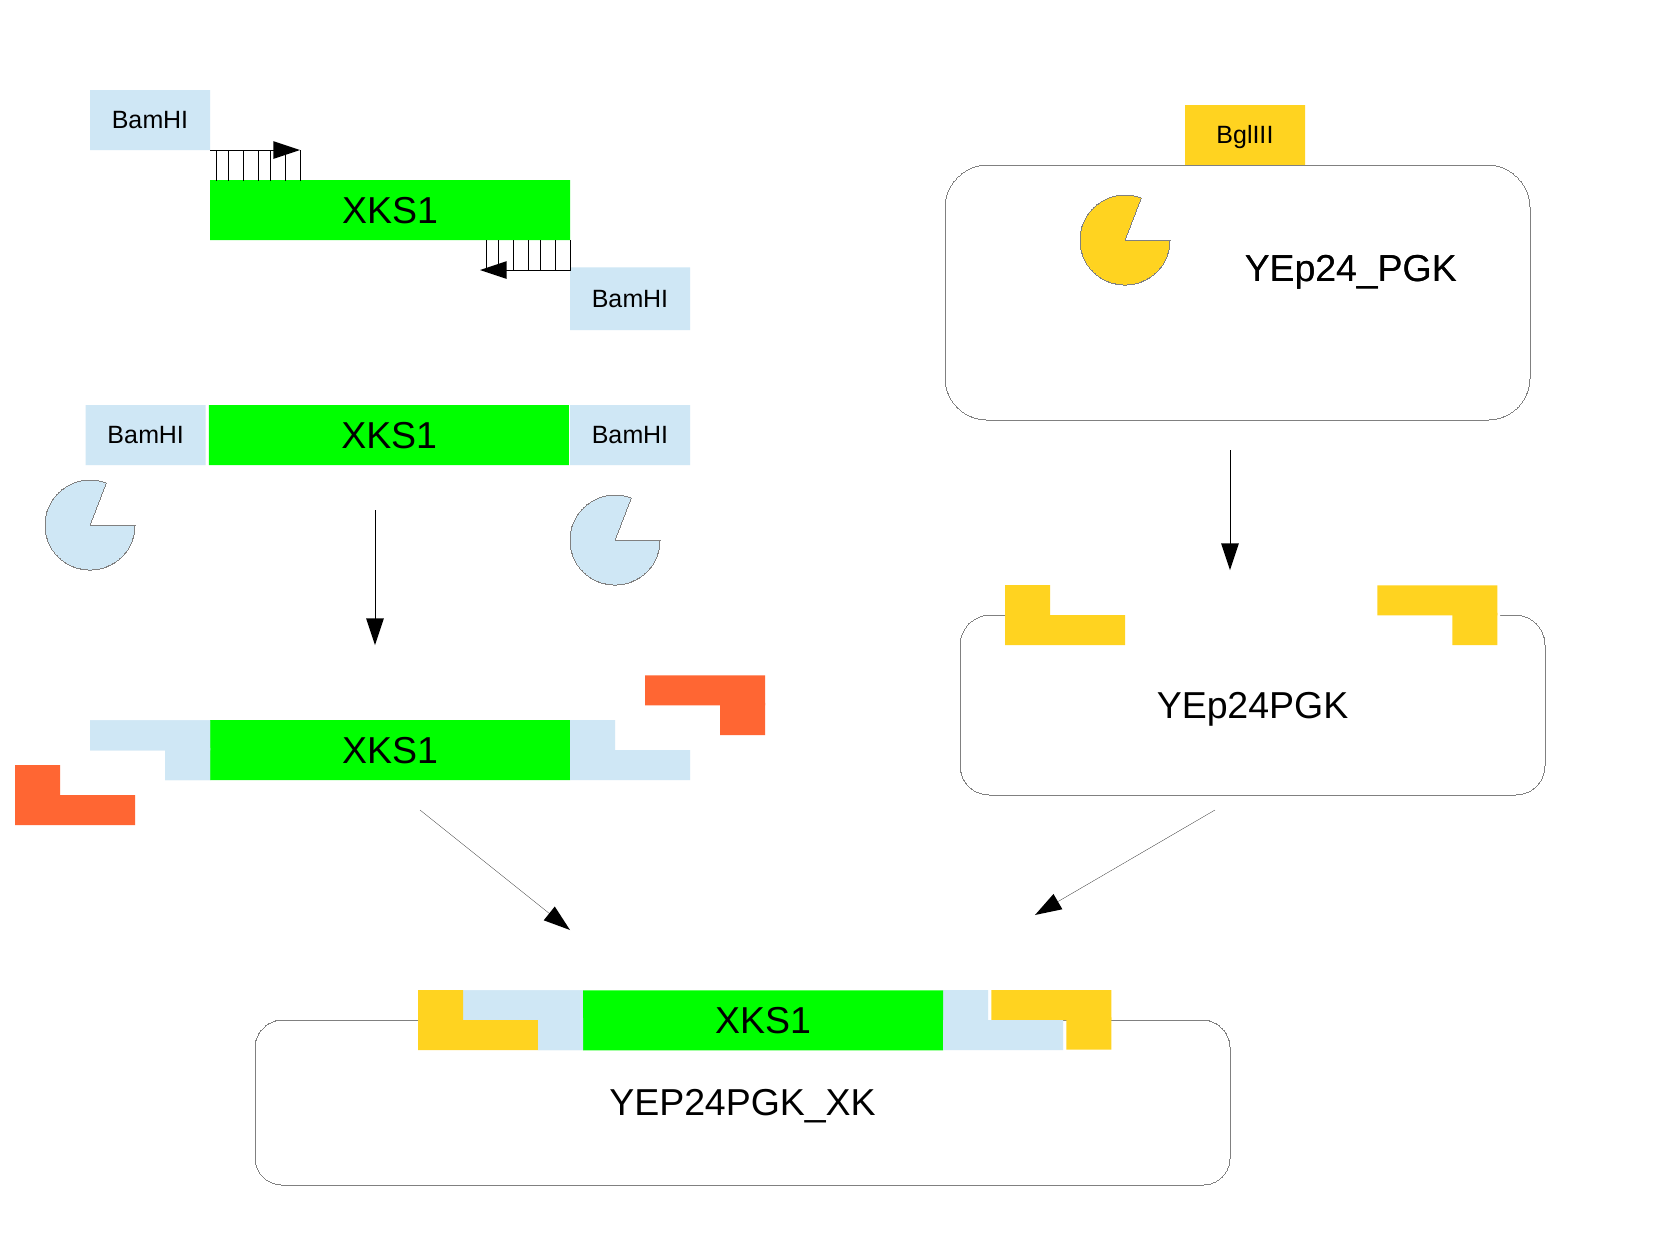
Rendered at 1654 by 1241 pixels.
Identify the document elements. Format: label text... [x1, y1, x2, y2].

text_box [1080, 195, 1171, 286]
text_box XKS1 [208, 405, 569, 466]
text_box [1005, 585, 1501, 646]
text_box [570, 495, 661, 586]
text_box BamHI [570, 405, 691, 466]
text_box XKS1 [210, 180, 571, 241]
text_box BamHI [90, 90, 211, 151]
text_box [943, 990, 1112, 1051]
text_box [418, 990, 584, 1051]
text_box YEp24_PGK [1230, 240, 1486, 297]
text_box [90, 720, 211, 781]
text_box [45, 480, 136, 571]
text_box BamHI [570, 267, 691, 331]
text_box BamHI [85, 405, 206, 466]
text_box [645, 675, 766, 736]
text_box [15, 765, 136, 826]
text_box YEp24PGK [960, 615, 1546, 796]
text_box XKS1 [211, 720, 570, 781]
text_box BglIII [1185, 105, 1306, 165]
text_box YEP24PGK_XK [255, 1020, 1231, 1186]
text_box [570, 720, 691, 781]
text_box XKS1 [583, 990, 944, 1051]
